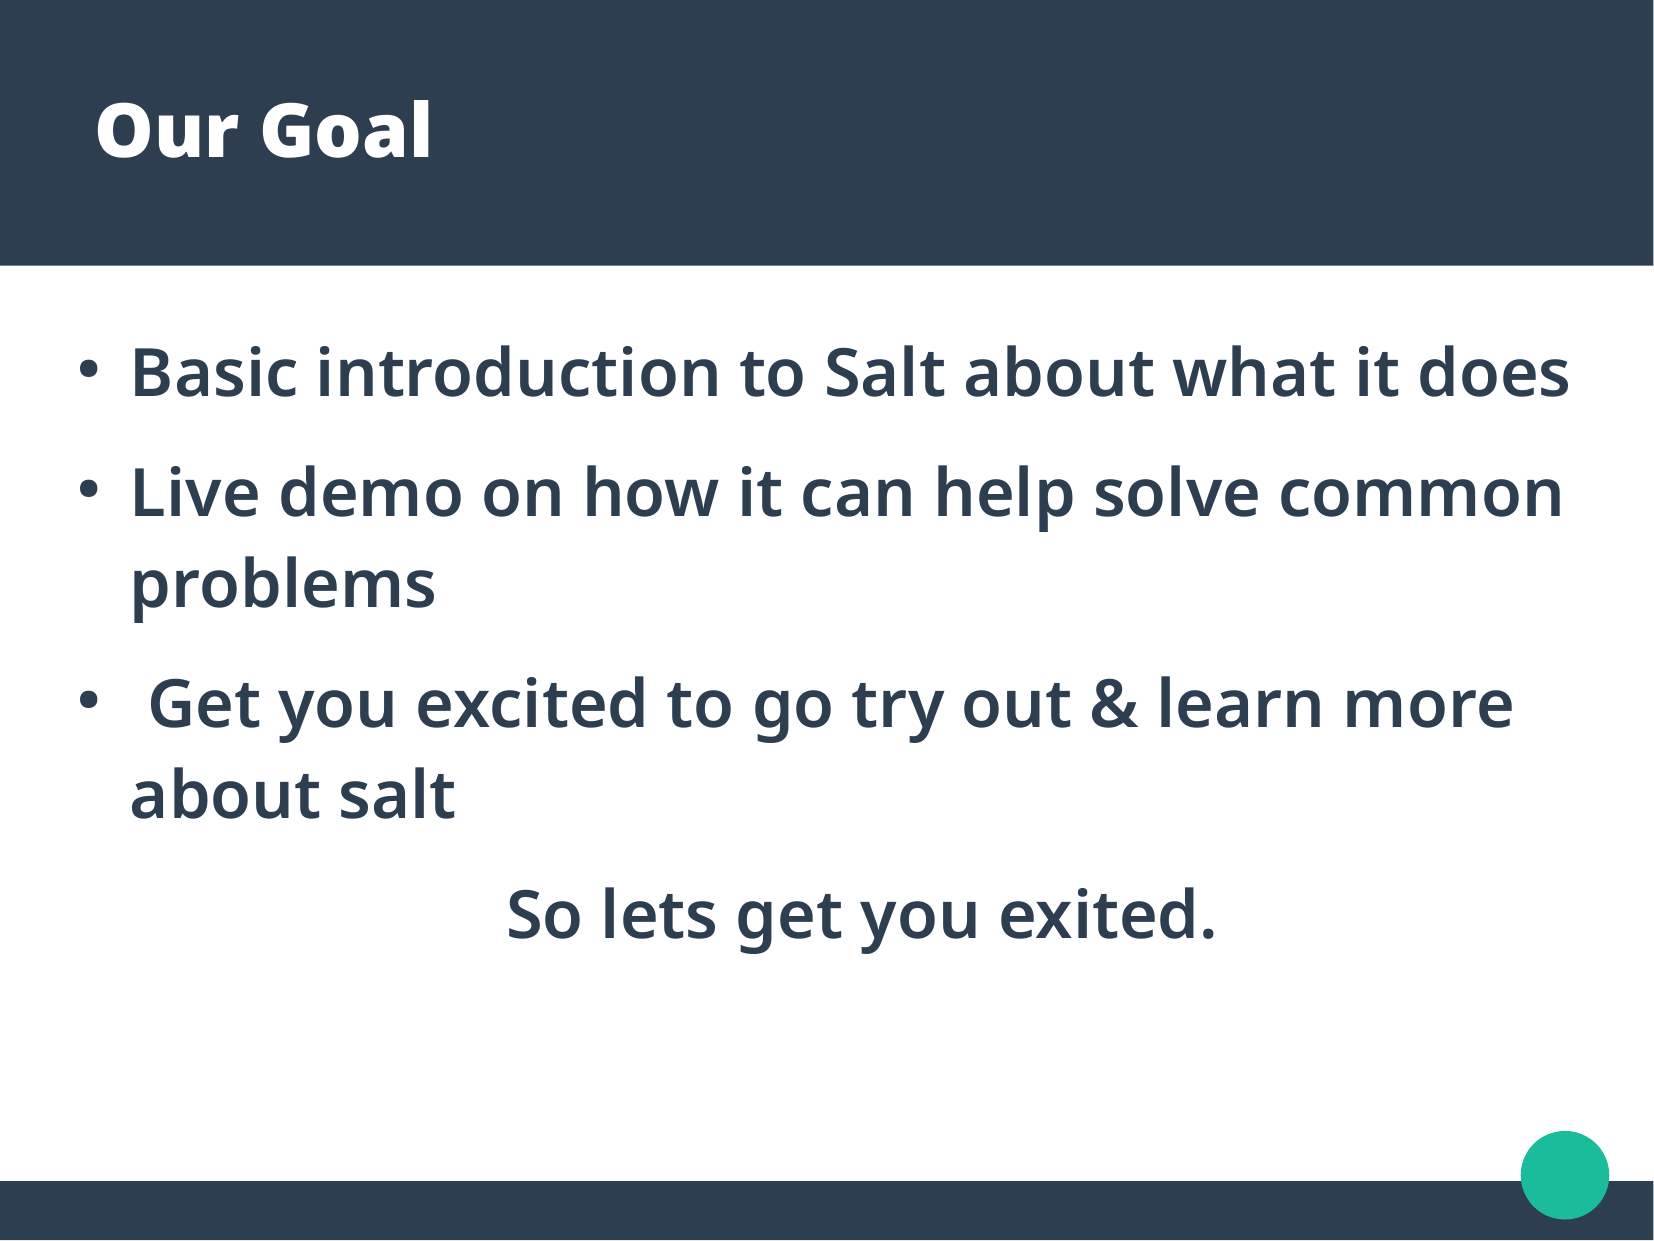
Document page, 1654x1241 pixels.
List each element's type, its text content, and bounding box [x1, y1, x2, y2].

list Basic introduction to Salt about what it does Live demo on how it can help solve common problems Get you excited to go try out & learn more about salt So lets get you exited. [59, 324, 1595, 1152]
title Our Goal [59, 49, 1595, 207]
